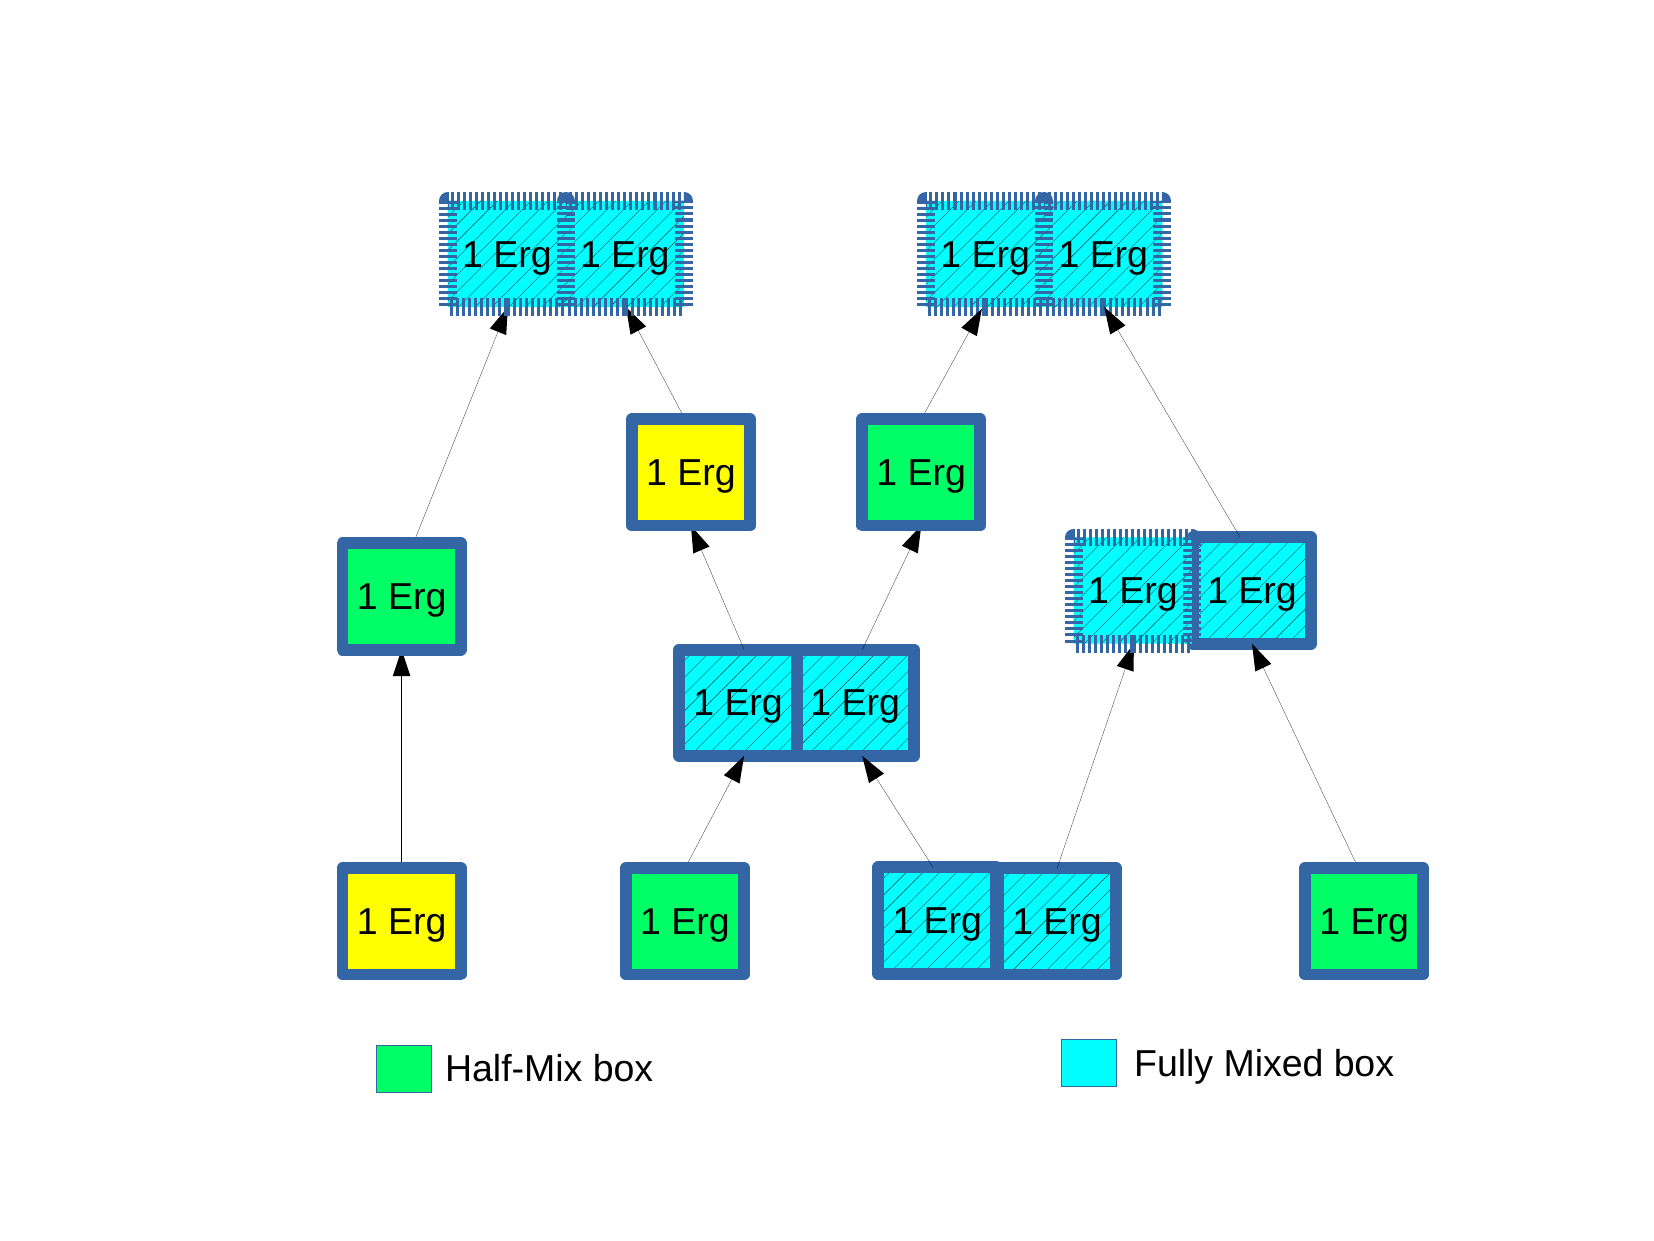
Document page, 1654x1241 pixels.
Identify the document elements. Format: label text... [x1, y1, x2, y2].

text_box 1 Erg [1073, 537, 1192, 644]
text_box 1 Erg [679, 649, 798, 756]
text_box 1 Erg [1045, 200, 1163, 308]
text_box Fully Mixed box [1181, 1039, 1347, 1087]
text_box 1 Erg [1305, 868, 1424, 975]
text_box 1 Erg [798, 649, 915, 756]
text_box 1 Erg [998, 868, 1117, 975]
text_box [1061, 1039, 1117, 1087]
text_box 1 Erg [342, 543, 461, 650]
text_box 1 Erg [566, 200, 684, 308]
text_box 1 Erg [447, 200, 566, 308]
text_box [376, 1045, 432, 1093]
text_box 1 Erg [342, 868, 461, 975]
text_box 1 Erg [926, 200, 1045, 308]
text_box 1 Erg [631, 419, 751, 526]
text_box 1 Erg [1192, 537, 1312, 644]
text_box 1 Erg [862, 419, 981, 526]
text_box 1 Erg [625, 868, 745, 975]
text_box Half-Mix box [437, 1045, 662, 1093]
text_box 1 Erg [878, 867, 997, 974]
